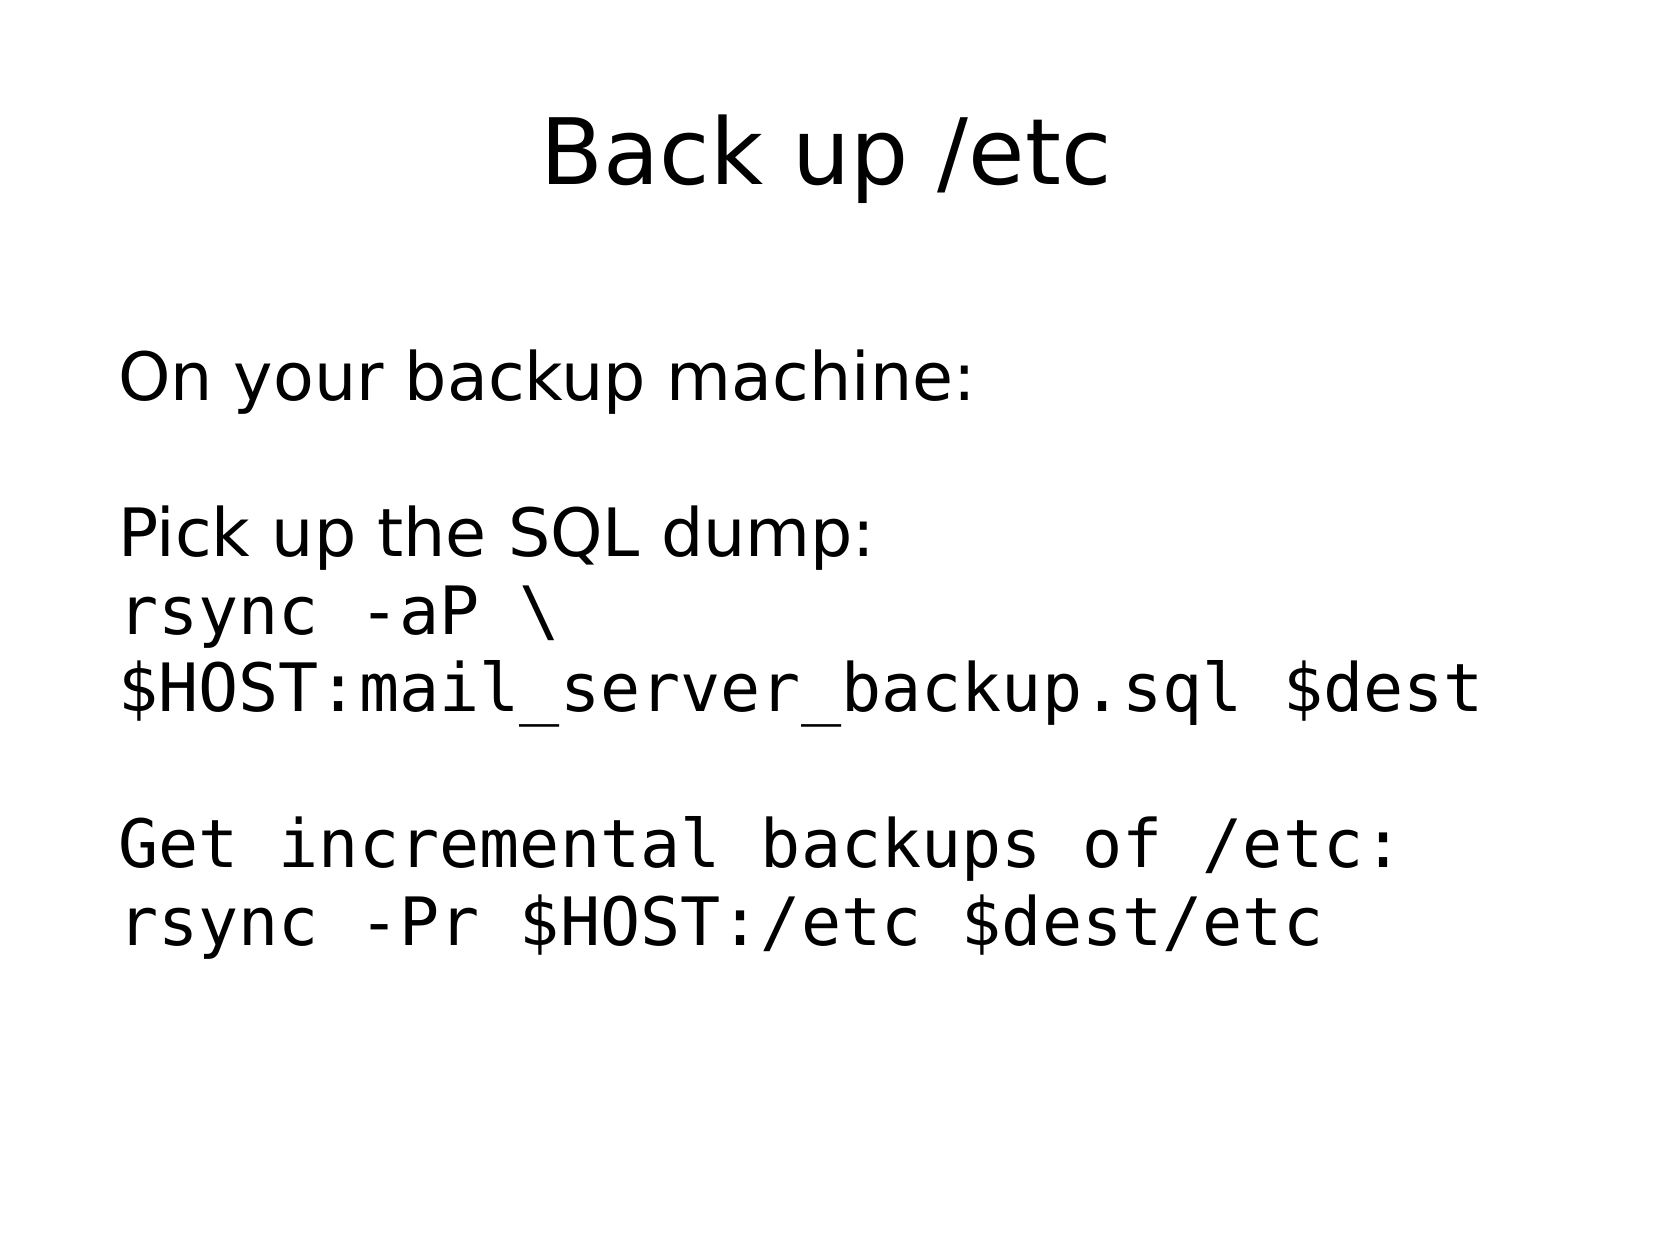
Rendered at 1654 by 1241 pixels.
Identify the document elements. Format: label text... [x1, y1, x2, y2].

subtitle On your backup machine: Pick up the SQL dump: rsync -aP \ $HOST:mail_server_backup.sql $dest Get incremental backups of /etc: rsync -Pr $HOST:/etc $dest/etc [82, 290, 1571, 1010]
title Back up /etc [82, 49, 1571, 257]
